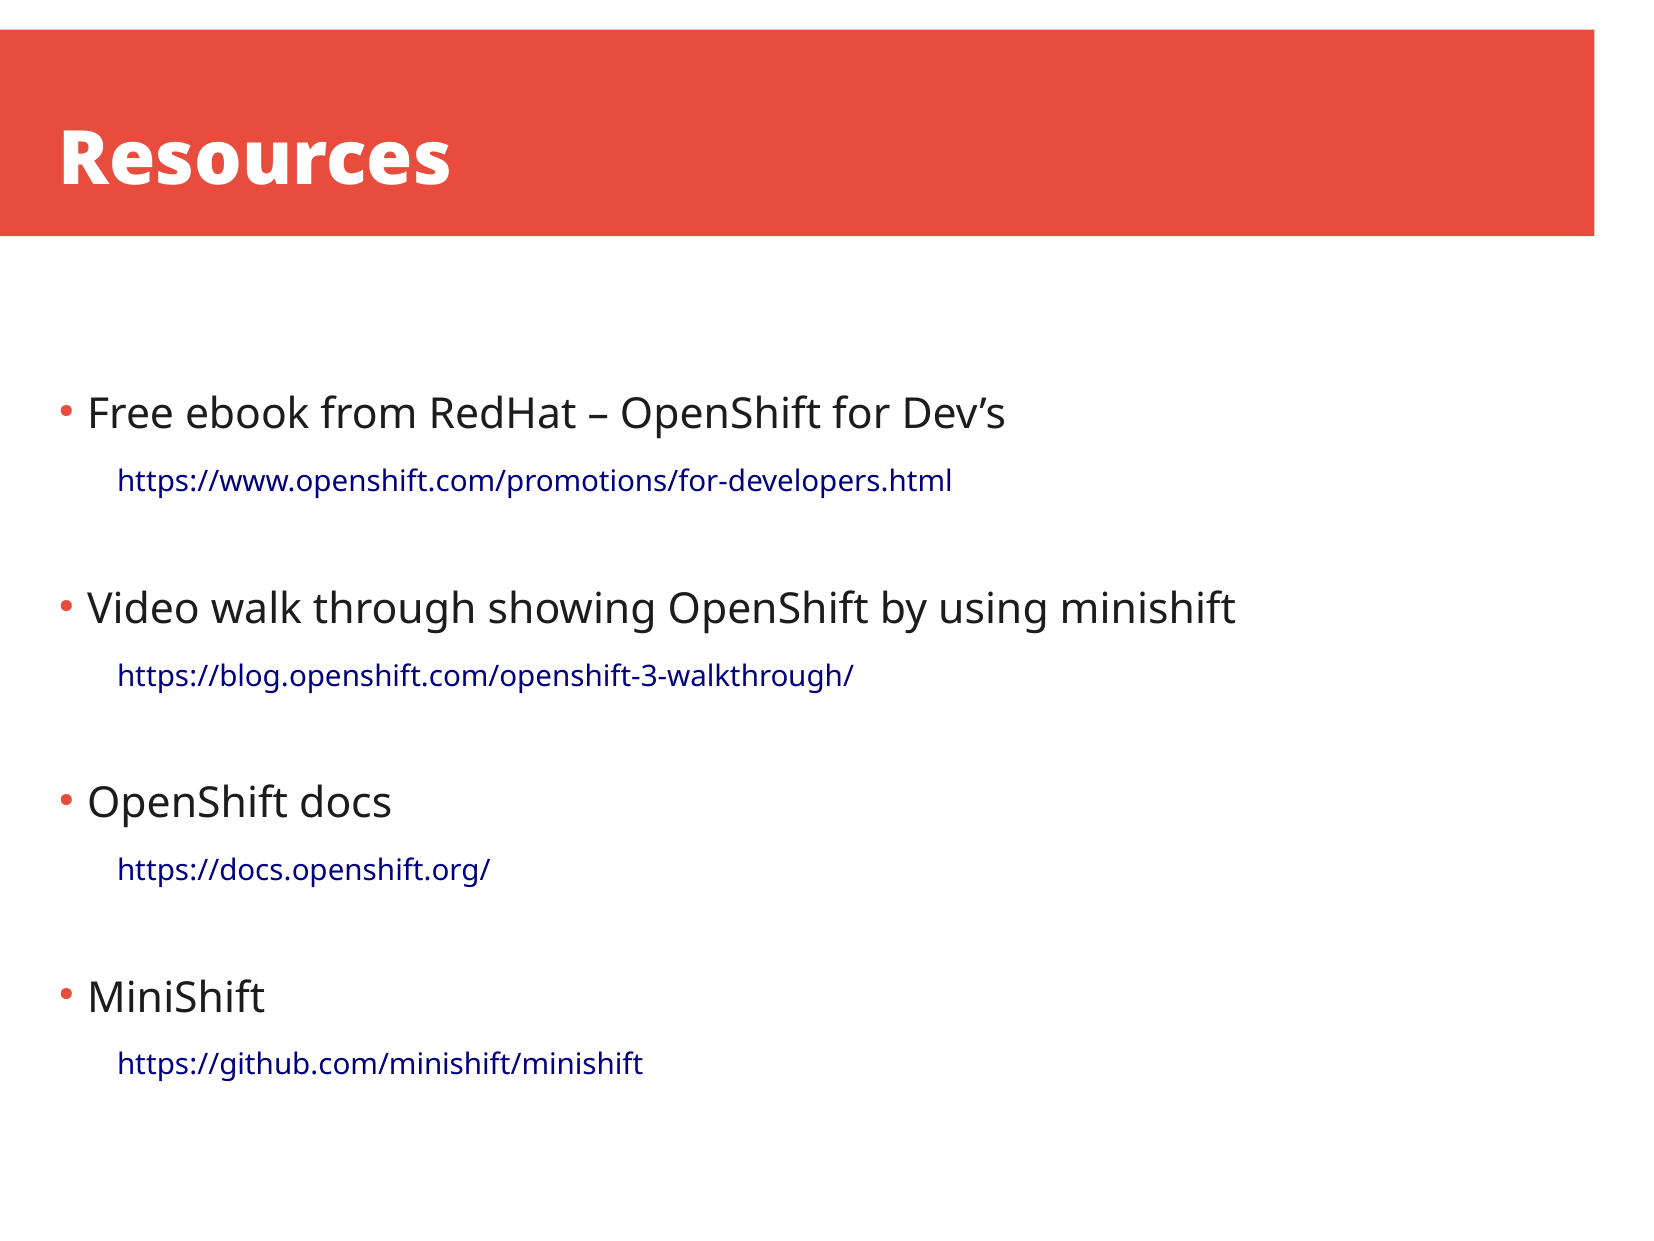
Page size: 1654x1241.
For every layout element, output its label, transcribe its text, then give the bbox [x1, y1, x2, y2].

title Resources [59, 59, 1595, 207]
list Free ebook from RedHat – OpenShift for Dev’s https://www.openshift.com/promotions/for-developers.html Video walk through showing OpenShift by using minishift https://blog.openshift.com/openshift-3-walkthrough/ OpenShift docs https://docs.openshift.org/ MiniShift https://github.com/minishift/minishift [59, 324, 1565, 1093]
